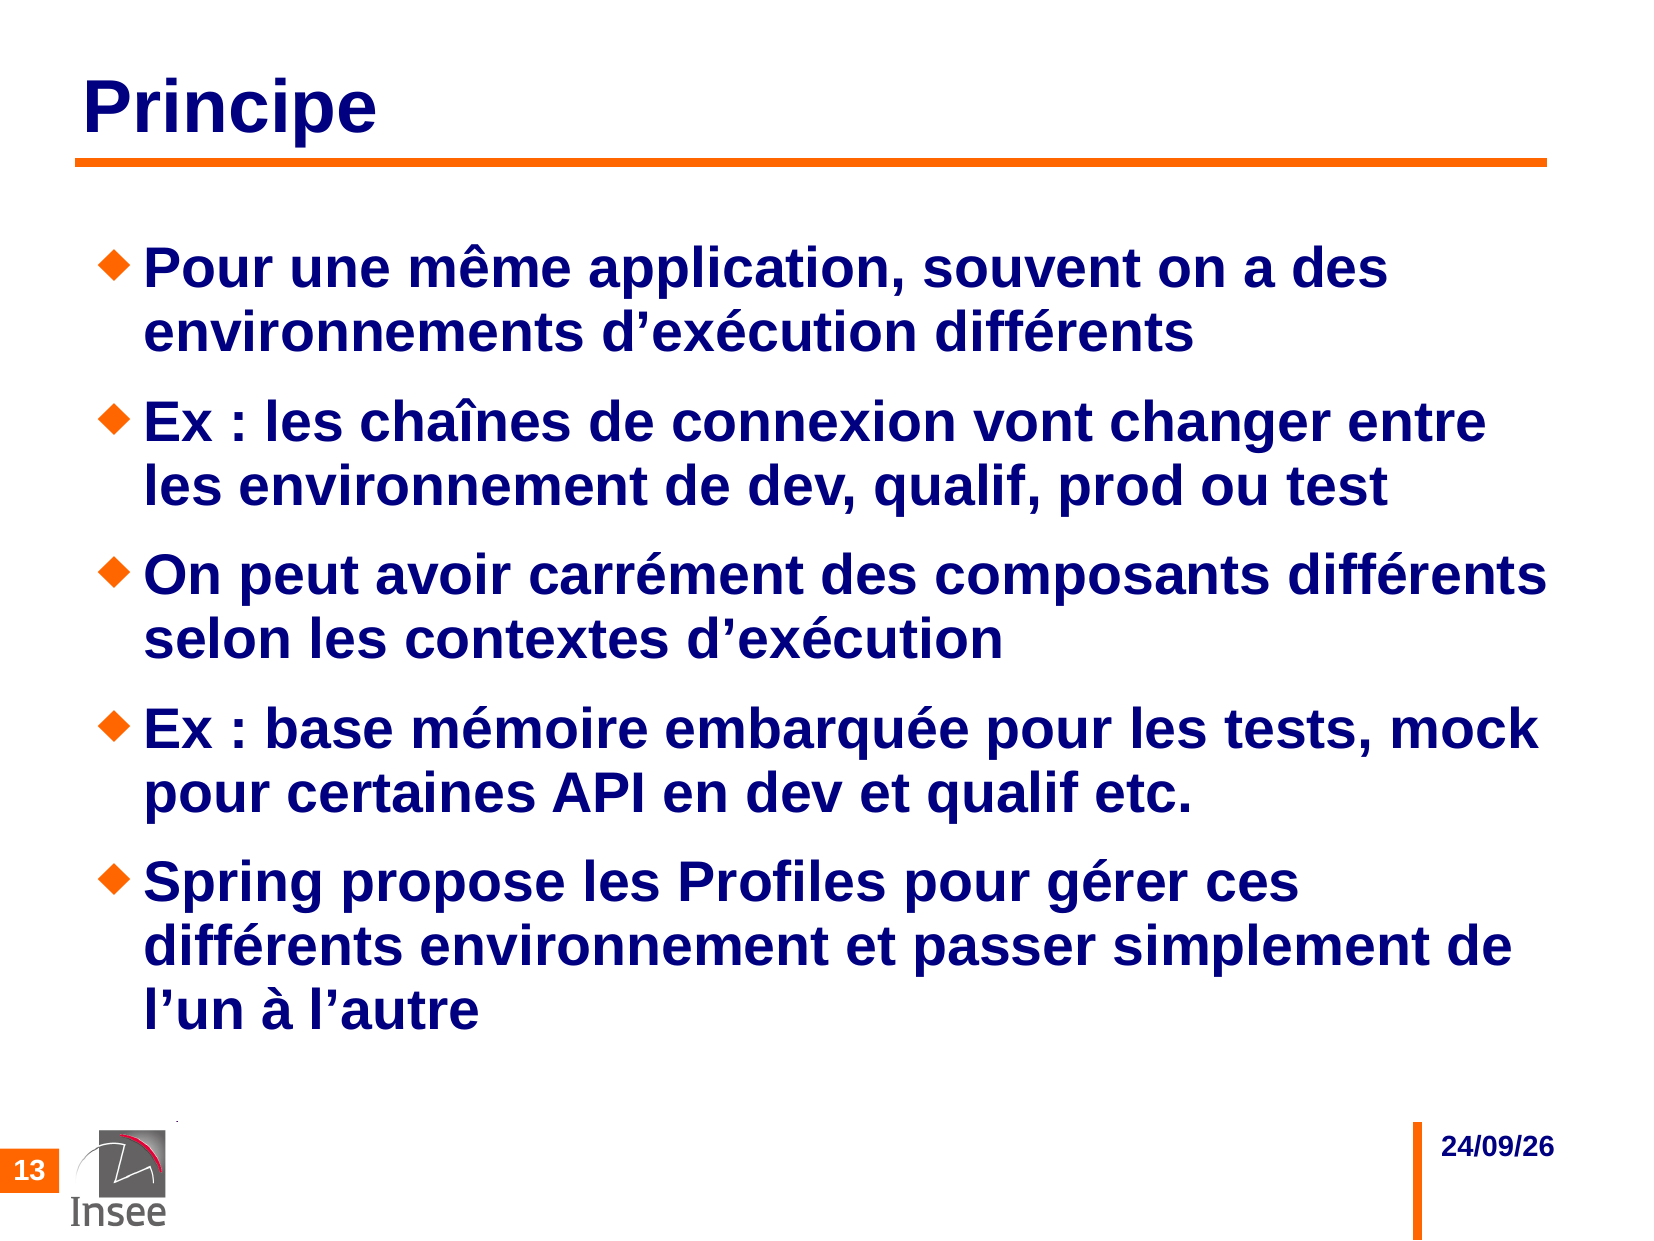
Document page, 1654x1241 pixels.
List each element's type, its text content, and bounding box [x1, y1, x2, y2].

list Pour une même application, souvent on a des environnements d’exécution différents Ex : les chaînes de connexion vont changer entre les environnement de dev, qualif, prod ou test On peut avoir carrément des composants différents selon les contextes d’exécution Ex : base mémoire embarquée pour les tests, mock pour certaines API en dev et qualif etc. Spring propose les Profiles pour gérer ces différents environnement et passer simplement de l’un à l’autre [82, 236, 1571, 1052]
picture [62, 1121, 178, 1241]
title Principe [82, 49, 1619, 163]
